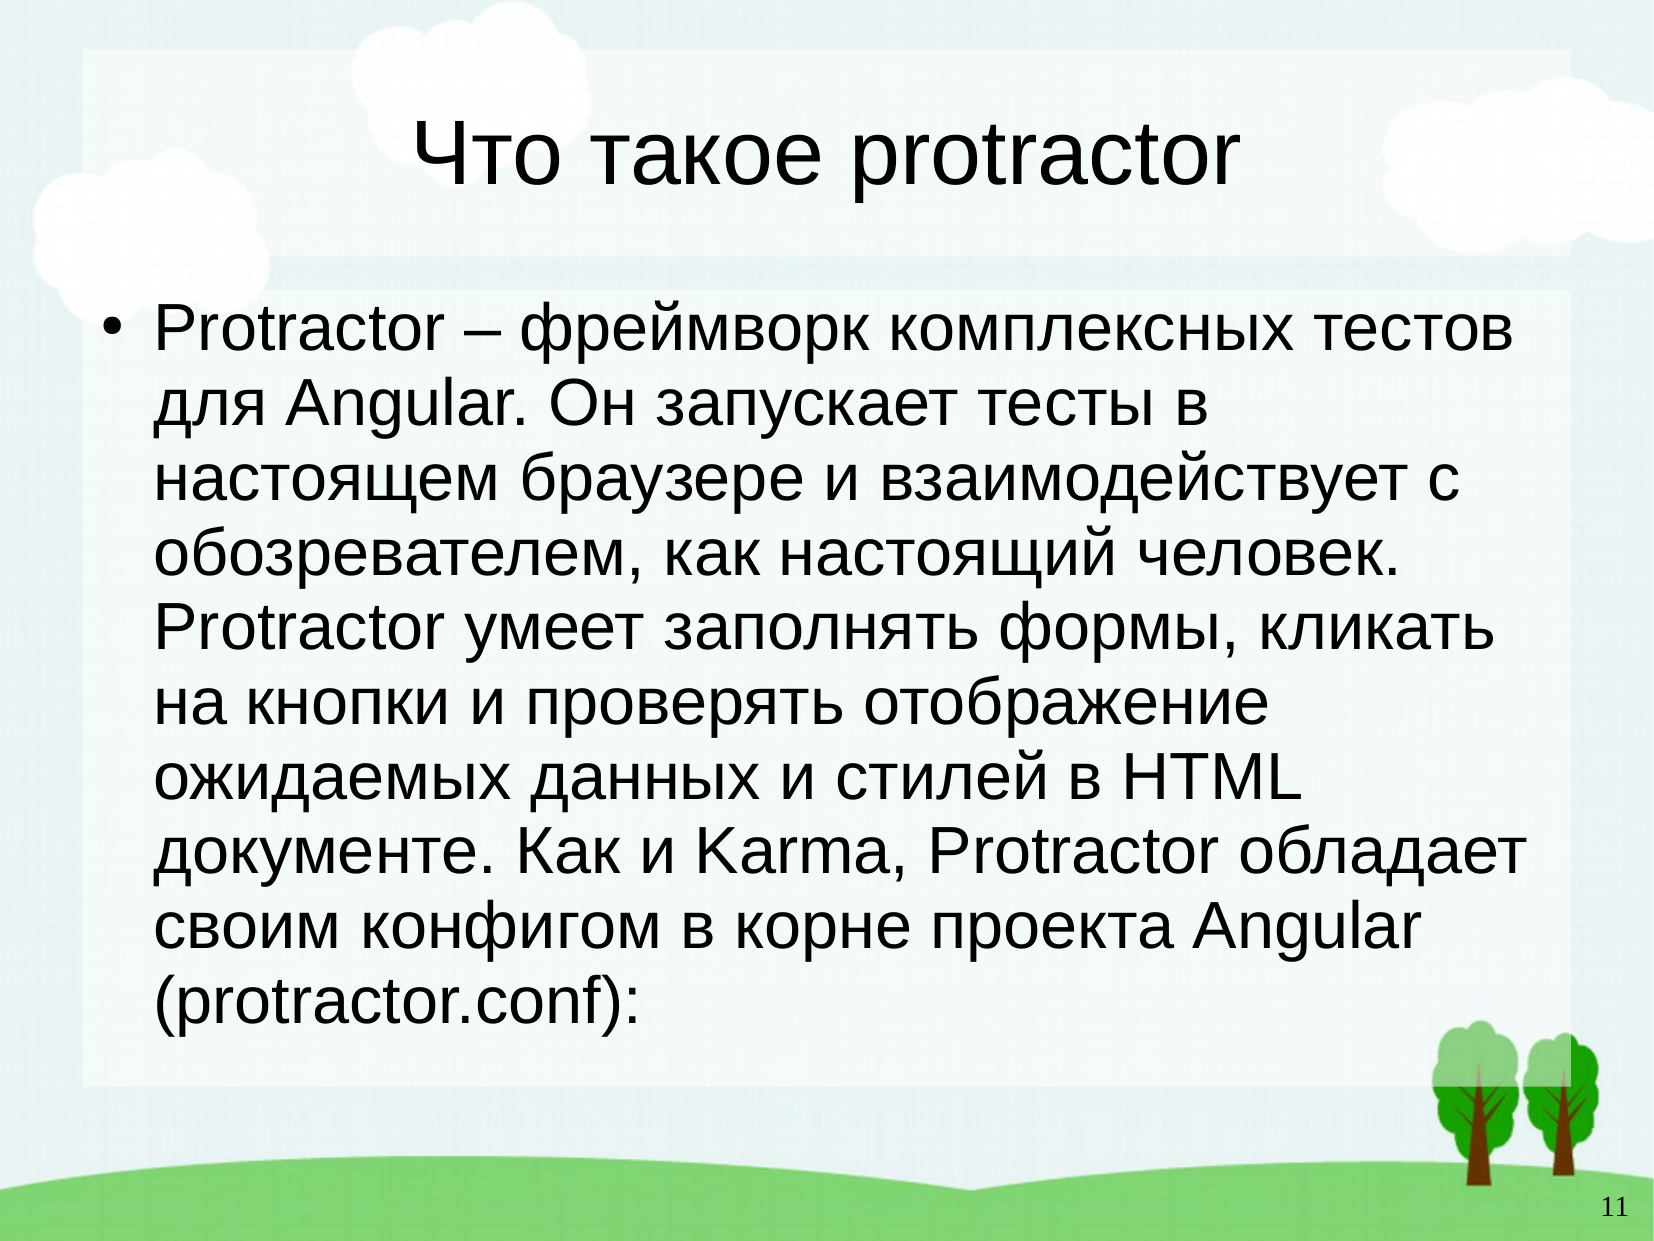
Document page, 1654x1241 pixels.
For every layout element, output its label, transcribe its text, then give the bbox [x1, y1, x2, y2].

picture [0, 0, 1654, 1241]
list Protractor – фреймворк комплексных тестов для Angular. Он запускает тесты в настоящем браузере и взаимодействует с обозревателем, как настоящий человек. Protractor умеет заполнять формы, кликать на кнопки и проверять отображение ожидаемых данных и стилей в HTML документе. Как и Karma, Protractor обладает своим конфигом в корне проекта Angular (protractor.conf): [82, 290, 1571, 1087]
title Что такое protractor [82, 49, 1571, 257]
